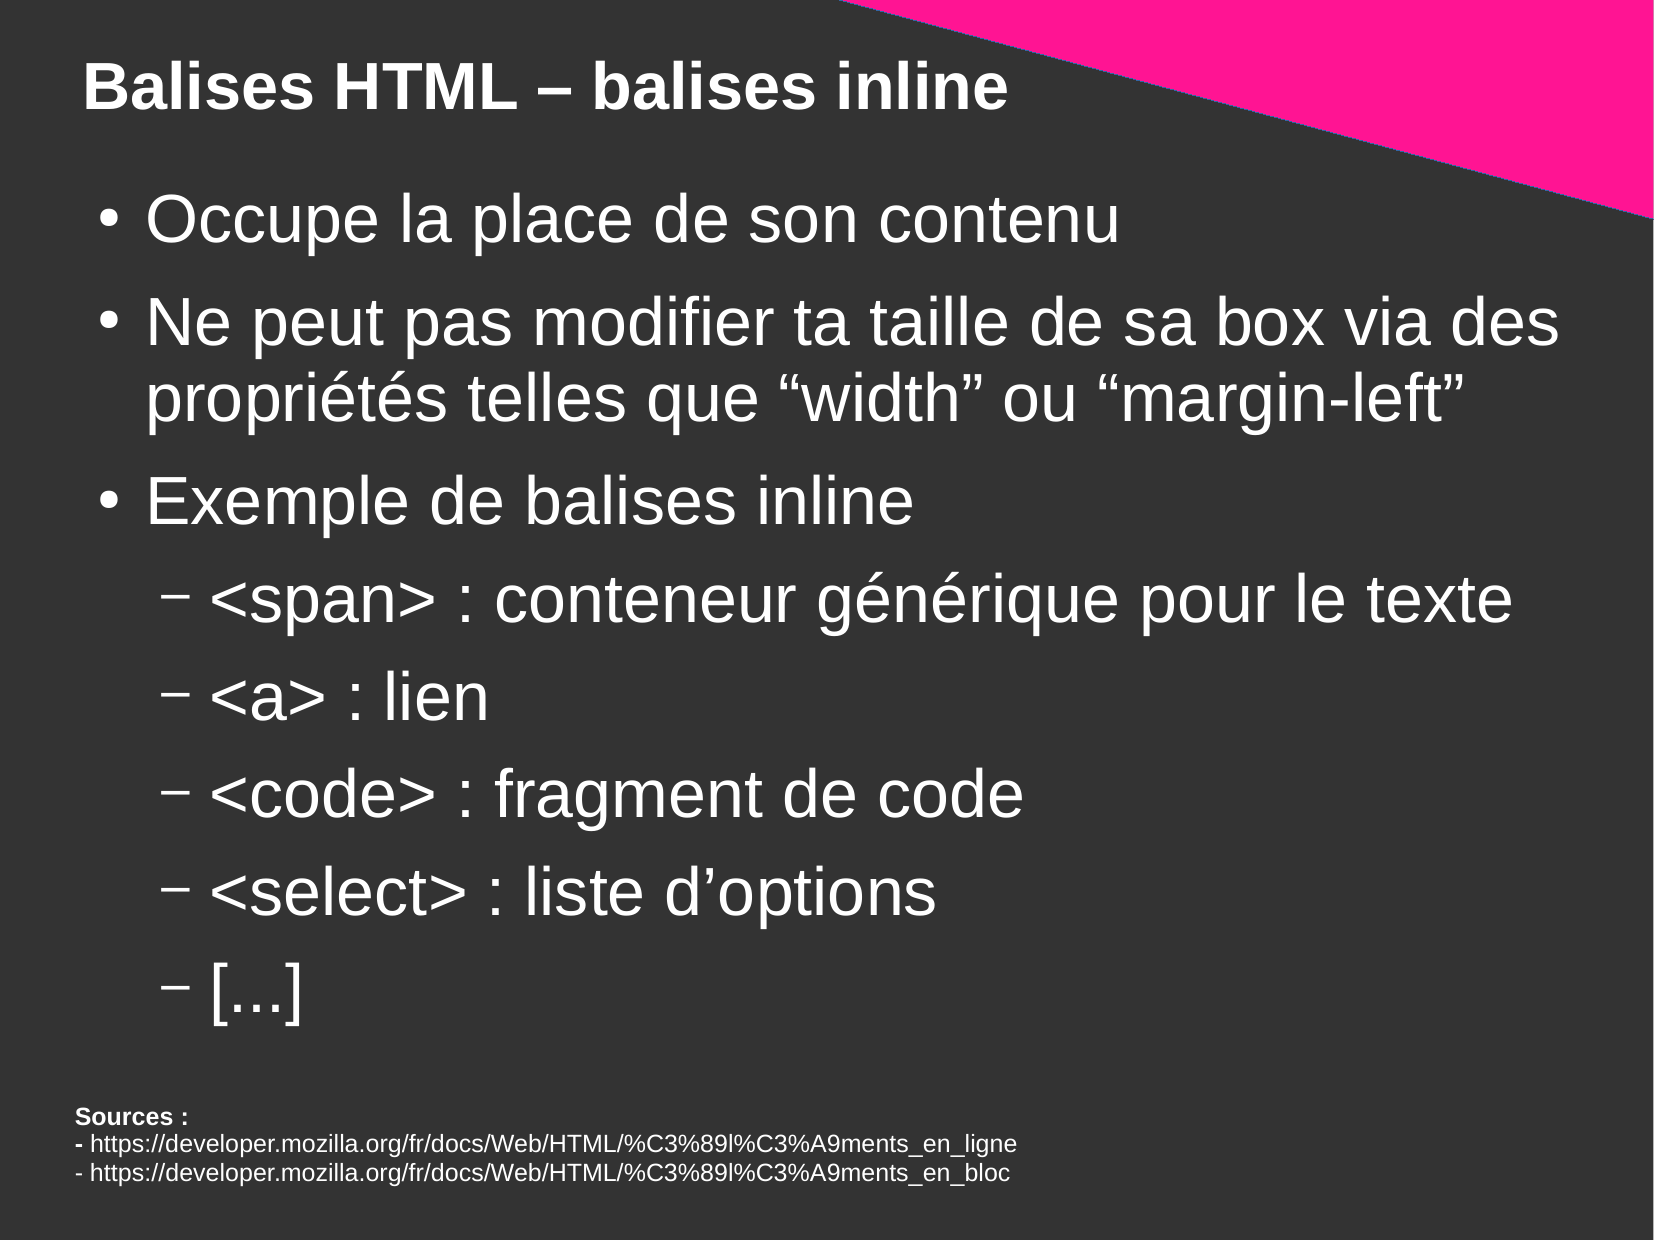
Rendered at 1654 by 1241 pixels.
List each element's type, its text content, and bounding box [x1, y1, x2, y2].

text_box [839, 0, 1654, 220]
text_box Sources : - https://developer.mozilla.org/fr/docs/Web/HTML/%C3%89l%C3%A9ments_en_ligne - https://developer.mozilla.org/fr/docs/Web/HTML/%C3%89l%C3%A9ments_en_bloc [59, 1094, 1546, 1227]
title Balises HTML – balises inline [82, 49, 1437, 162]
list Occupe la place de son contenu Ne peut pas modifier ta taille de sa box via des propriétés telles que “width” ou “margin-left” Exemple de balises inline <span> : conteneur générique pour le texte <a> : lien <code> : fragment de code <select> : liste d’options [...] [80, 180, 1620, 1035]
